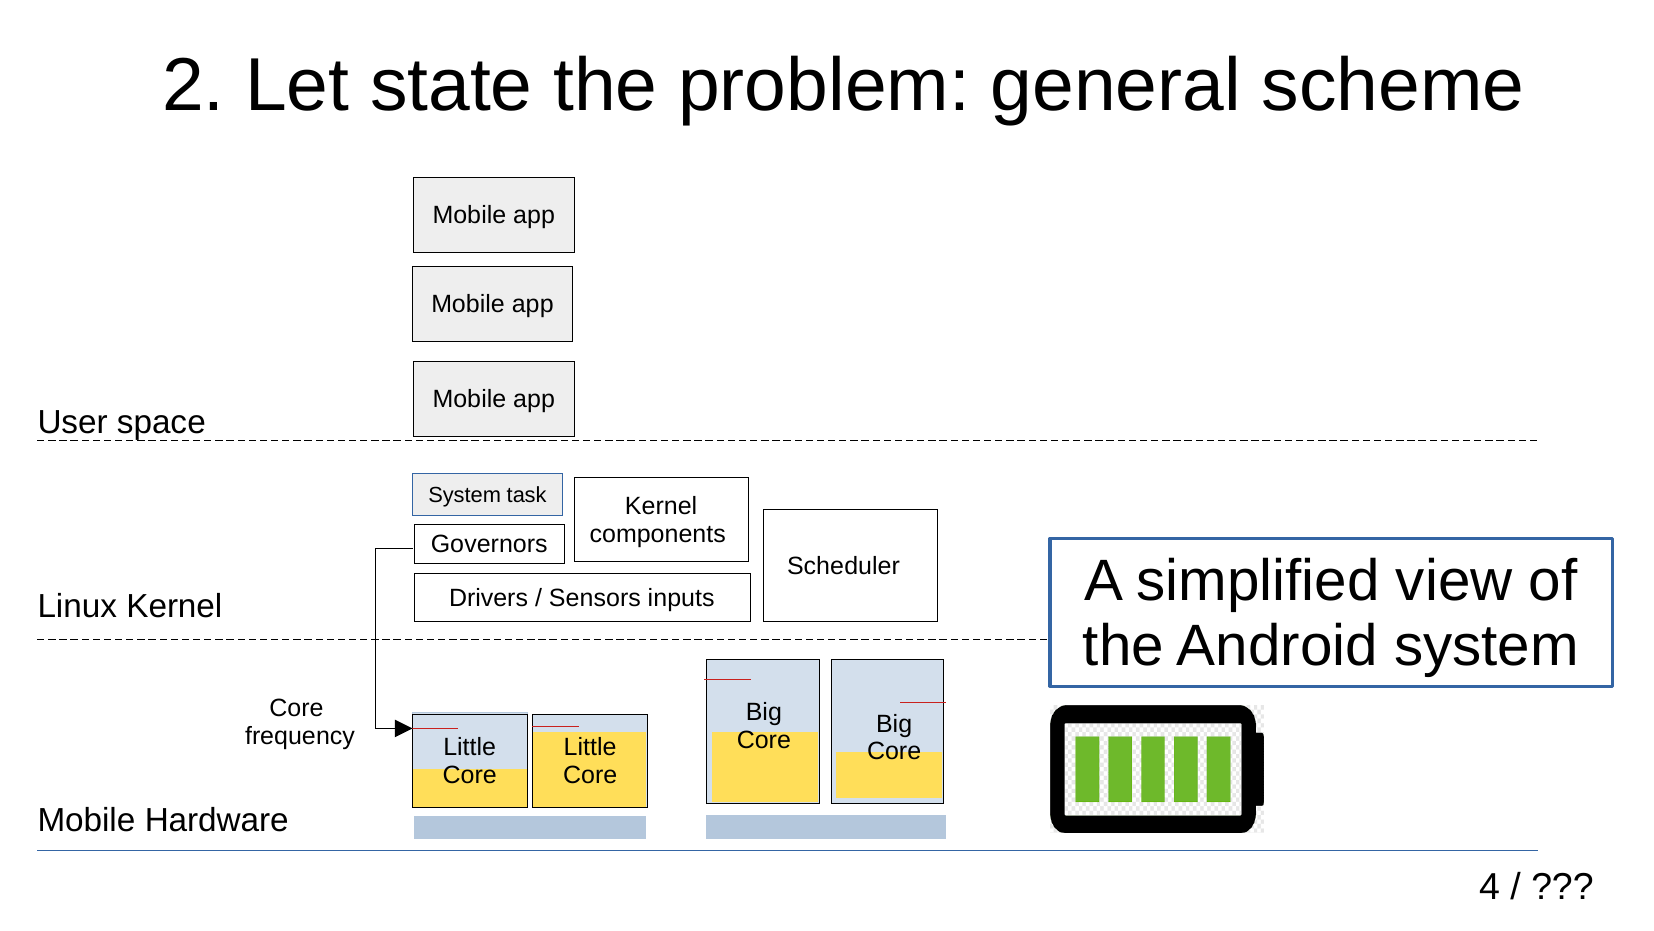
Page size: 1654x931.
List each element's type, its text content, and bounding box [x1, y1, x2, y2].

text_box Little Core [532, 714, 648, 808]
text_box [831, 659, 944, 804]
text_box System task [412, 473, 563, 516]
text_box Scheduler [763, 509, 938, 622]
text_box Drivers / Sensors inputs [414, 573, 751, 622]
text_box [706, 815, 946, 839]
text_box Mobile Hardware [37, 789, 376, 851]
text_box A simplified view of the Android system [1050, 538, 1613, 687]
text_box [706, 772, 820, 804]
text_box Mobile app [413, 361, 575, 437]
text_box User space [37, 403, 301, 441]
text_box Kernel components [574, 477, 749, 562]
text_box 4 / ??? [1464, 858, 1652, 929]
text_box Core frequency [225, 702, 376, 741]
text_box [706, 659, 820, 679]
title 2. Let state the problem: general scheme [150, 0, 1538, 169]
text_box Big Core [836, 690, 952, 784]
text_box Big Core [706, 679, 822, 772]
text_box [414, 816, 646, 839]
text_box Little Core [412, 714, 528, 808]
picture [1050, 705, 1264, 833]
text_box Governors [414, 524, 565, 564]
text_box Linux Kernel [37, 586, 301, 625]
text_box Mobile app [412, 266, 573, 342]
text_box Mobile app [413, 177, 575, 253]
